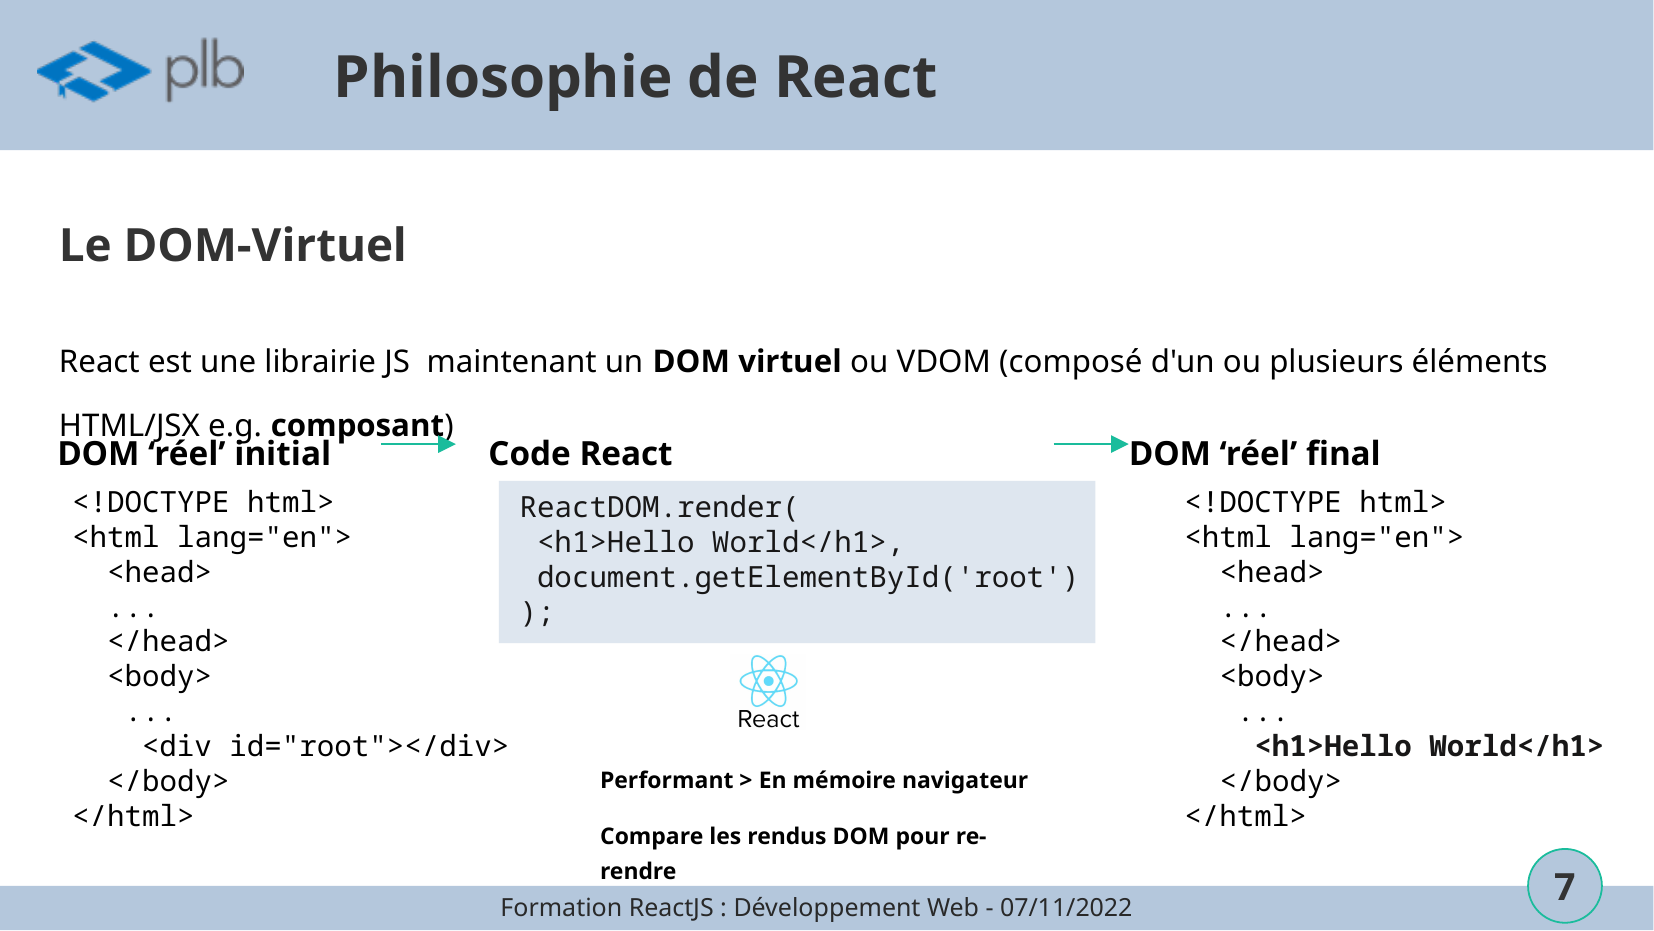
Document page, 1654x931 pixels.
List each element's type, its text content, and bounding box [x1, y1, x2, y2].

text_box <!DOCTYPE html> <html lang="en"> <head> ... </head> <body> ... <div id="root"></div> </body> </html> [57, 475, 548, 863]
text_box ReactDOM.render( <h1>Hello World</h1>, document.getElementById('root') ); [498, 480, 1096, 644]
picture [730, 654, 806, 730]
picture [37, 33, 244, 113]
text_box Le DOM-Virtuel React est une librairie JS maintenant un DOM virtuel ou VDOM (composé d'un ou plusieurs éléments HTML/JSX e.g. composant) [59, 150, 1595, 413]
title Philosophie de React [333, 0, 1613, 151]
text_box <!DOCTYPE html> <html lang="en"> <head> ... </head> <body> ... <h1>Hello World</h1> </body> </html> [1169, 475, 1654, 863]
text_box DOM ‘réel’ initial Code React DOM ‘réel’ final [57, 430, 1593, 496]
text_box Formation ReactJS : Développement Web - 07/11/2022 [461, 888, 1173, 926]
text_box Performant > En mémoire navigateur Compare les rendus DOM pour re-rendre [600, 748, 1051, 882]
